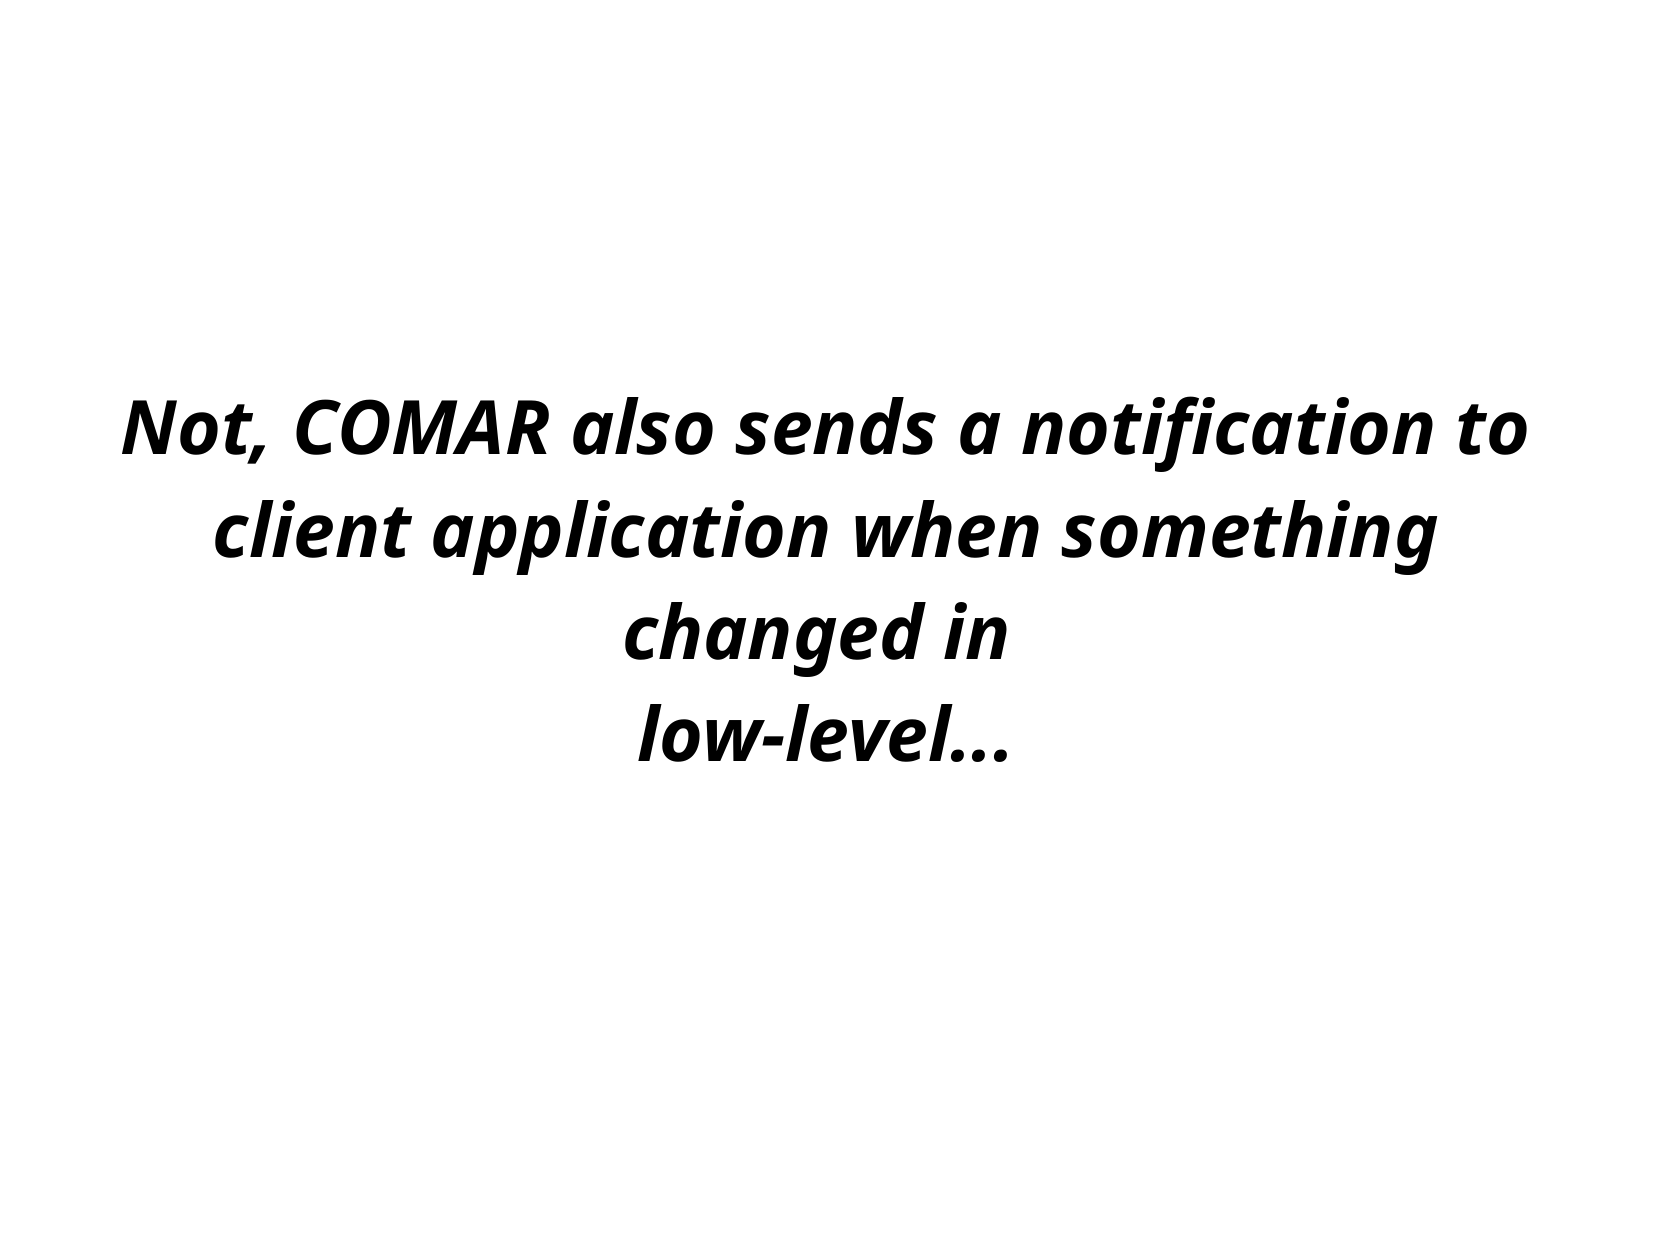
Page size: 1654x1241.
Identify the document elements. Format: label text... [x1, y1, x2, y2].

subtitle Not, COMAR also sends a notification to client application when something changed in low-level... [82, 49, 1571, 1109]
